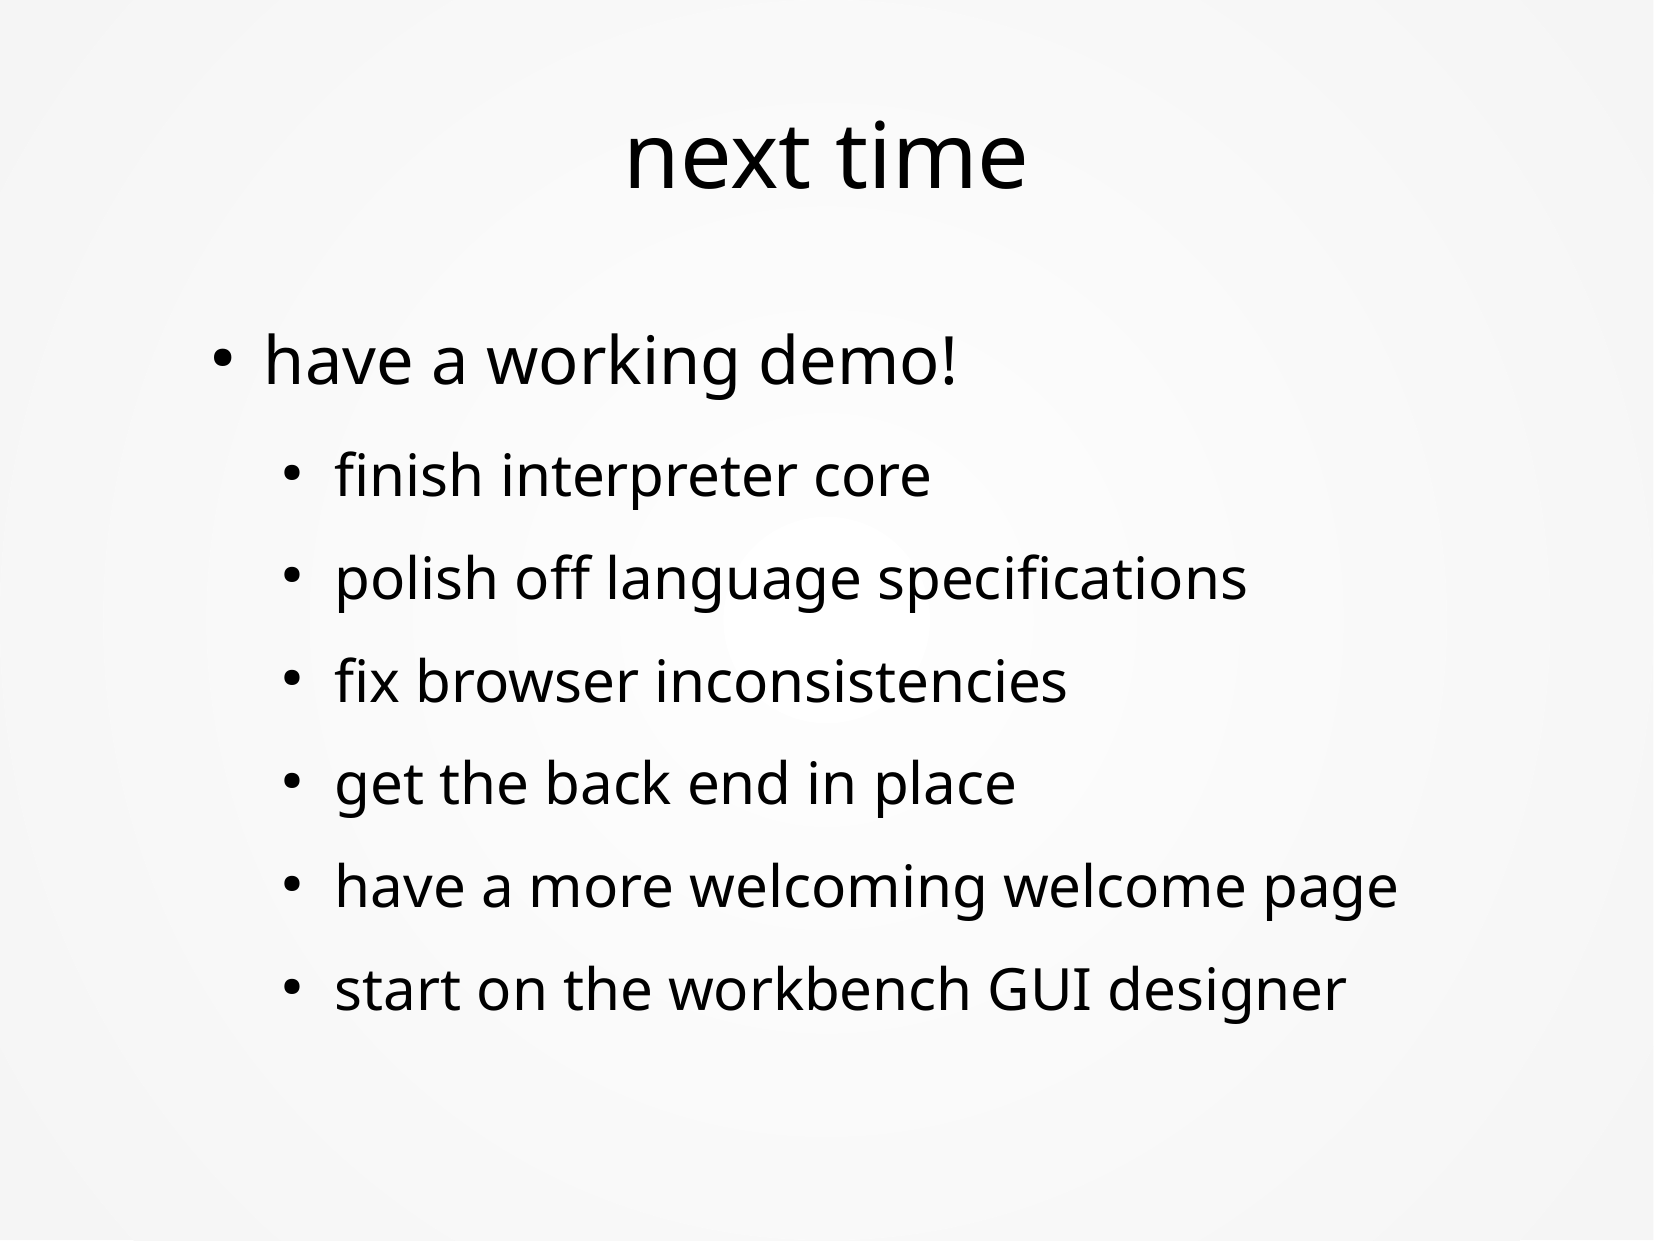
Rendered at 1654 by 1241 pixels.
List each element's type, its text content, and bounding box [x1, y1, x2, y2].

list have a working demo! finish interpreter core polish off language specifications fix browser inconsistencies get the back end in place have a more welcoming welcome page start on the workbench GUI designer [193, 313, 1461, 1133]
title next time [82, 49, 1571, 257]
